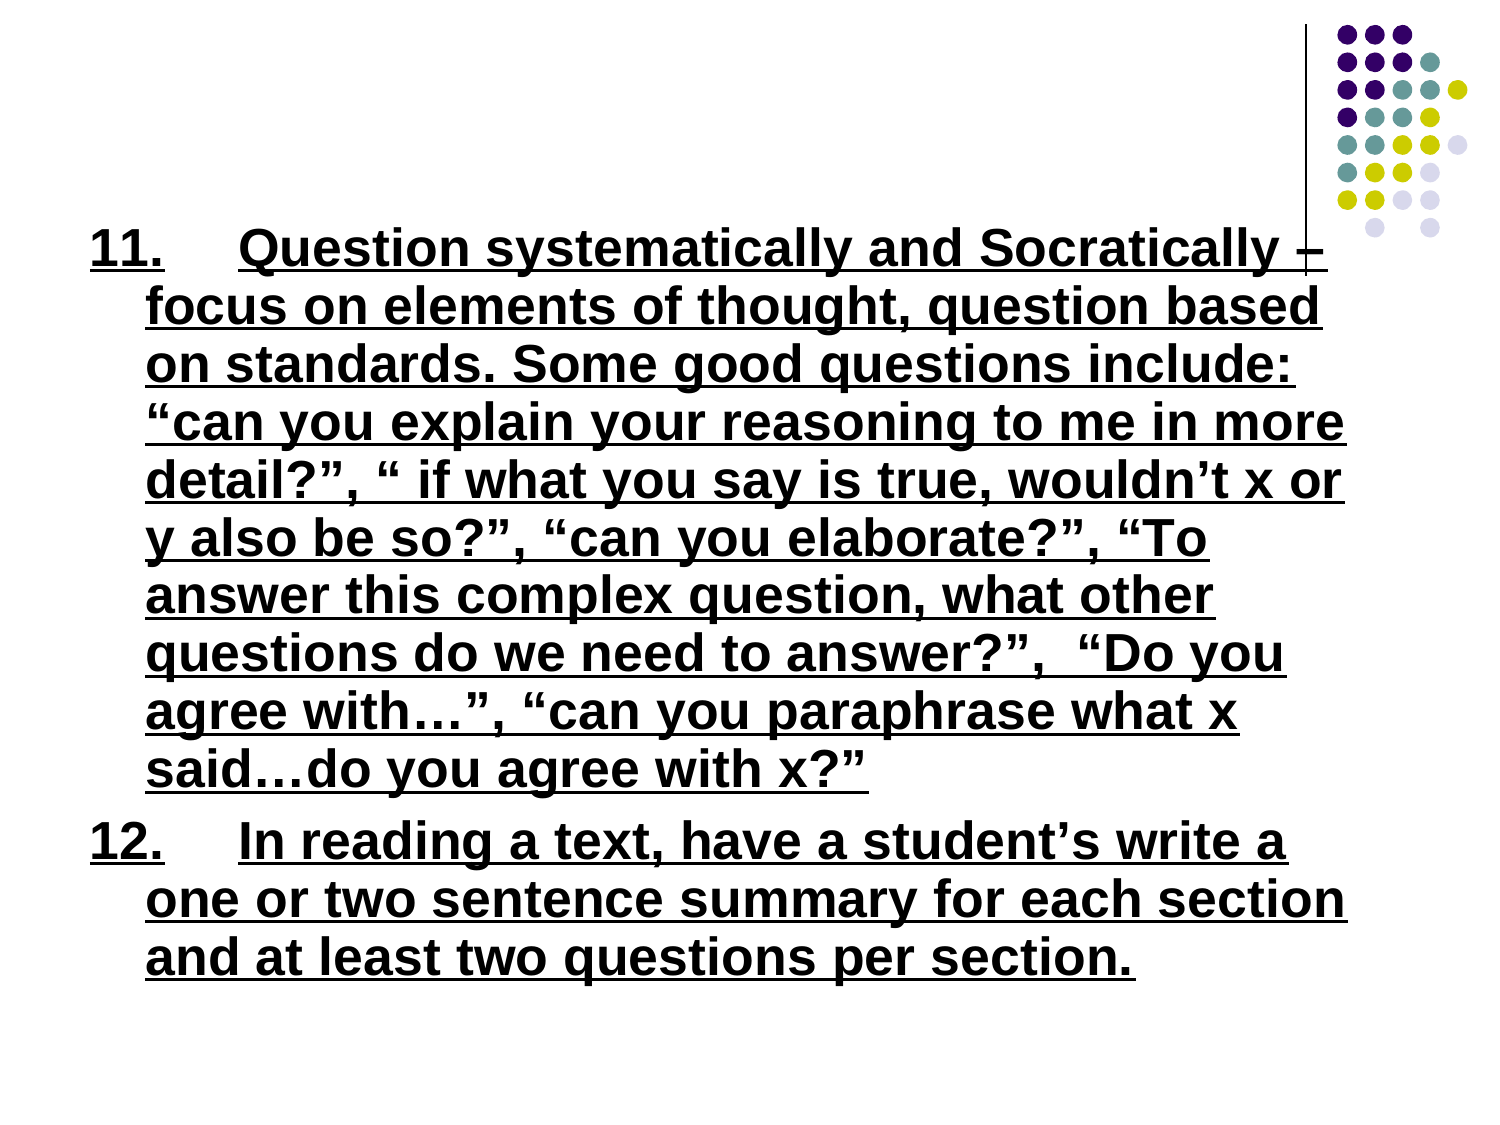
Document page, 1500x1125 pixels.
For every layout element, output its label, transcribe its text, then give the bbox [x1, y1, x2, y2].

list 11. Question systematically and Socratically – focus on elements of thought, question based on standards. Some good questions include: “can you explain your reasoning to me in more detail?”, “ if what you say is true, wouldn’t x or y also be so?”, “can you elaborate?”, “To answer this complex question, what other questions do we need to answer?”, “Do you agree with…”, “can you paraphrase what x said…do you agree with x?” 12. In reading a text, have a student’s write a one or two sentence summary for each section and at least two questions per section. [74, 212, 1388, 1000]
